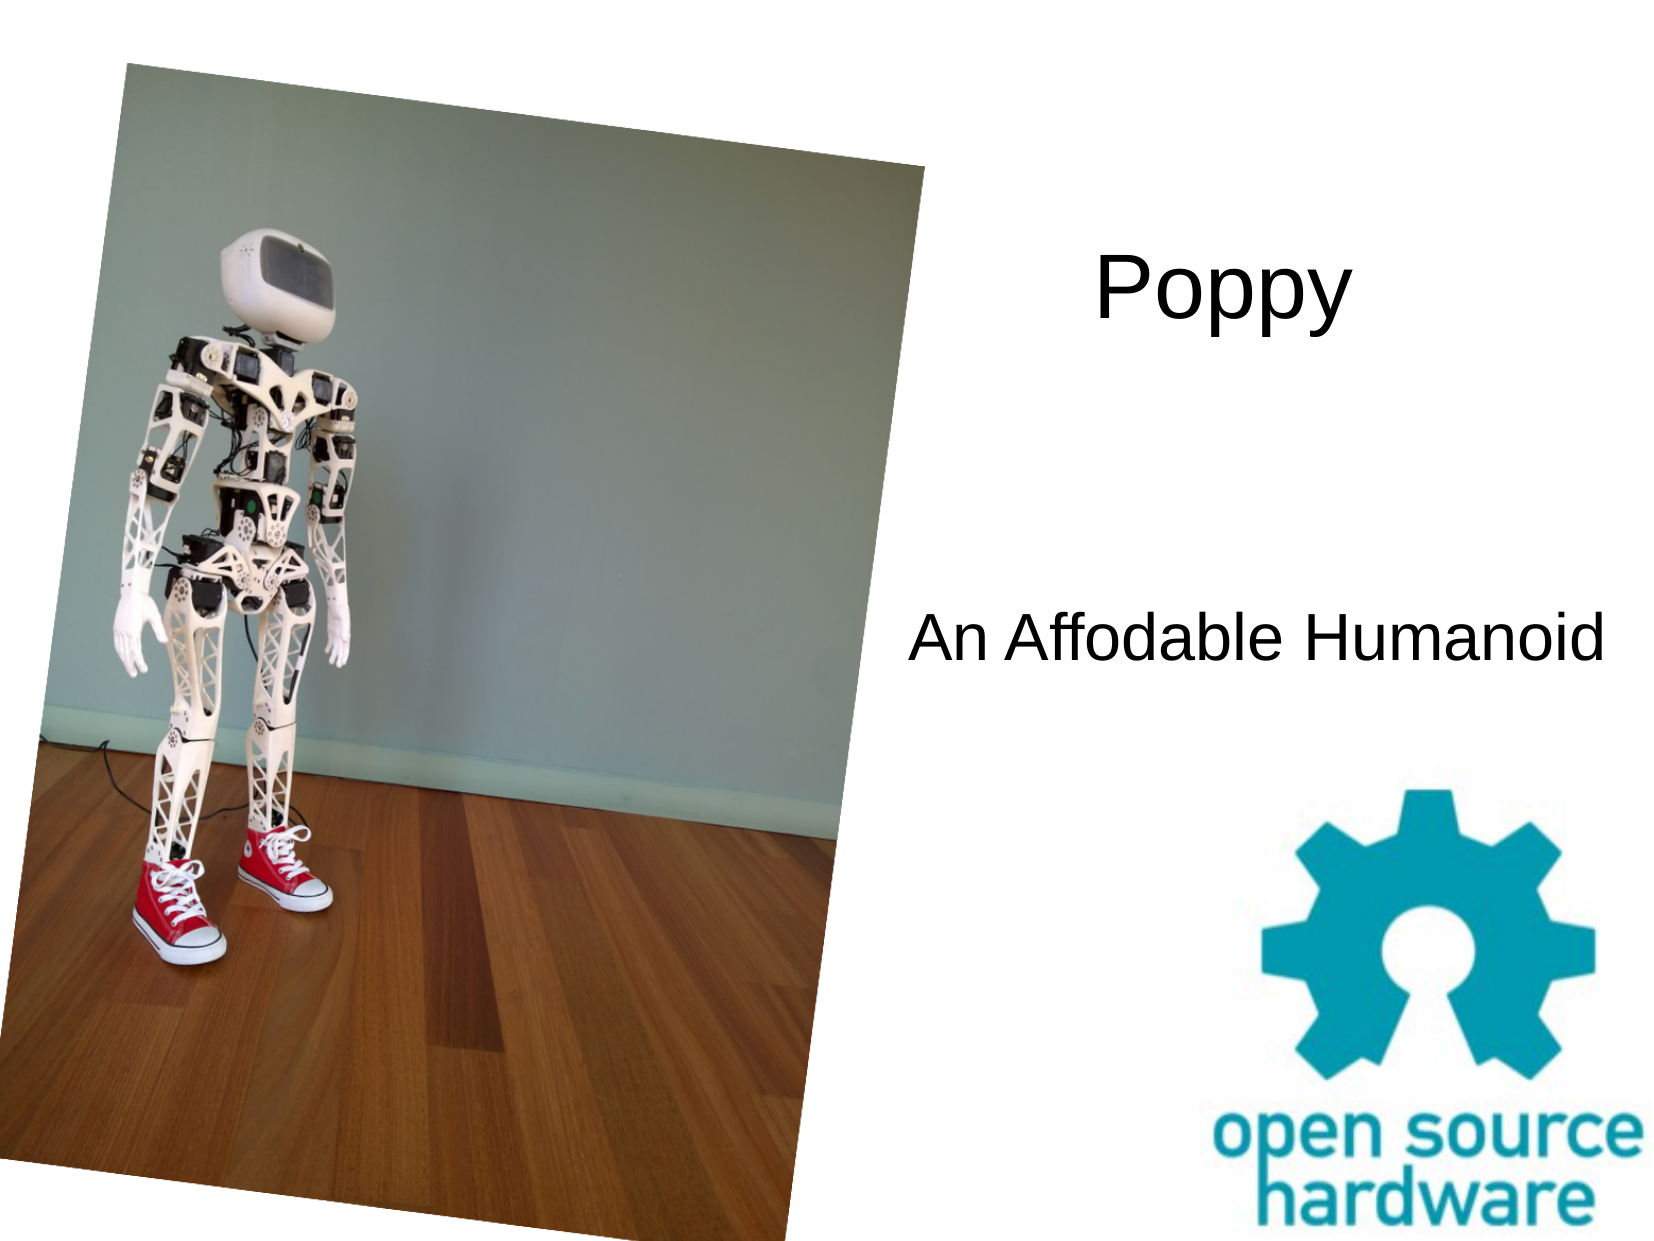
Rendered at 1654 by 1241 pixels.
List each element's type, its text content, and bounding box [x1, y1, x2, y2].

title Poppy [897, 182, 1653, 391]
list An Affodable Humanoid [859, 600, 1653, 684]
picture [0, 0, 1654, 1241]
